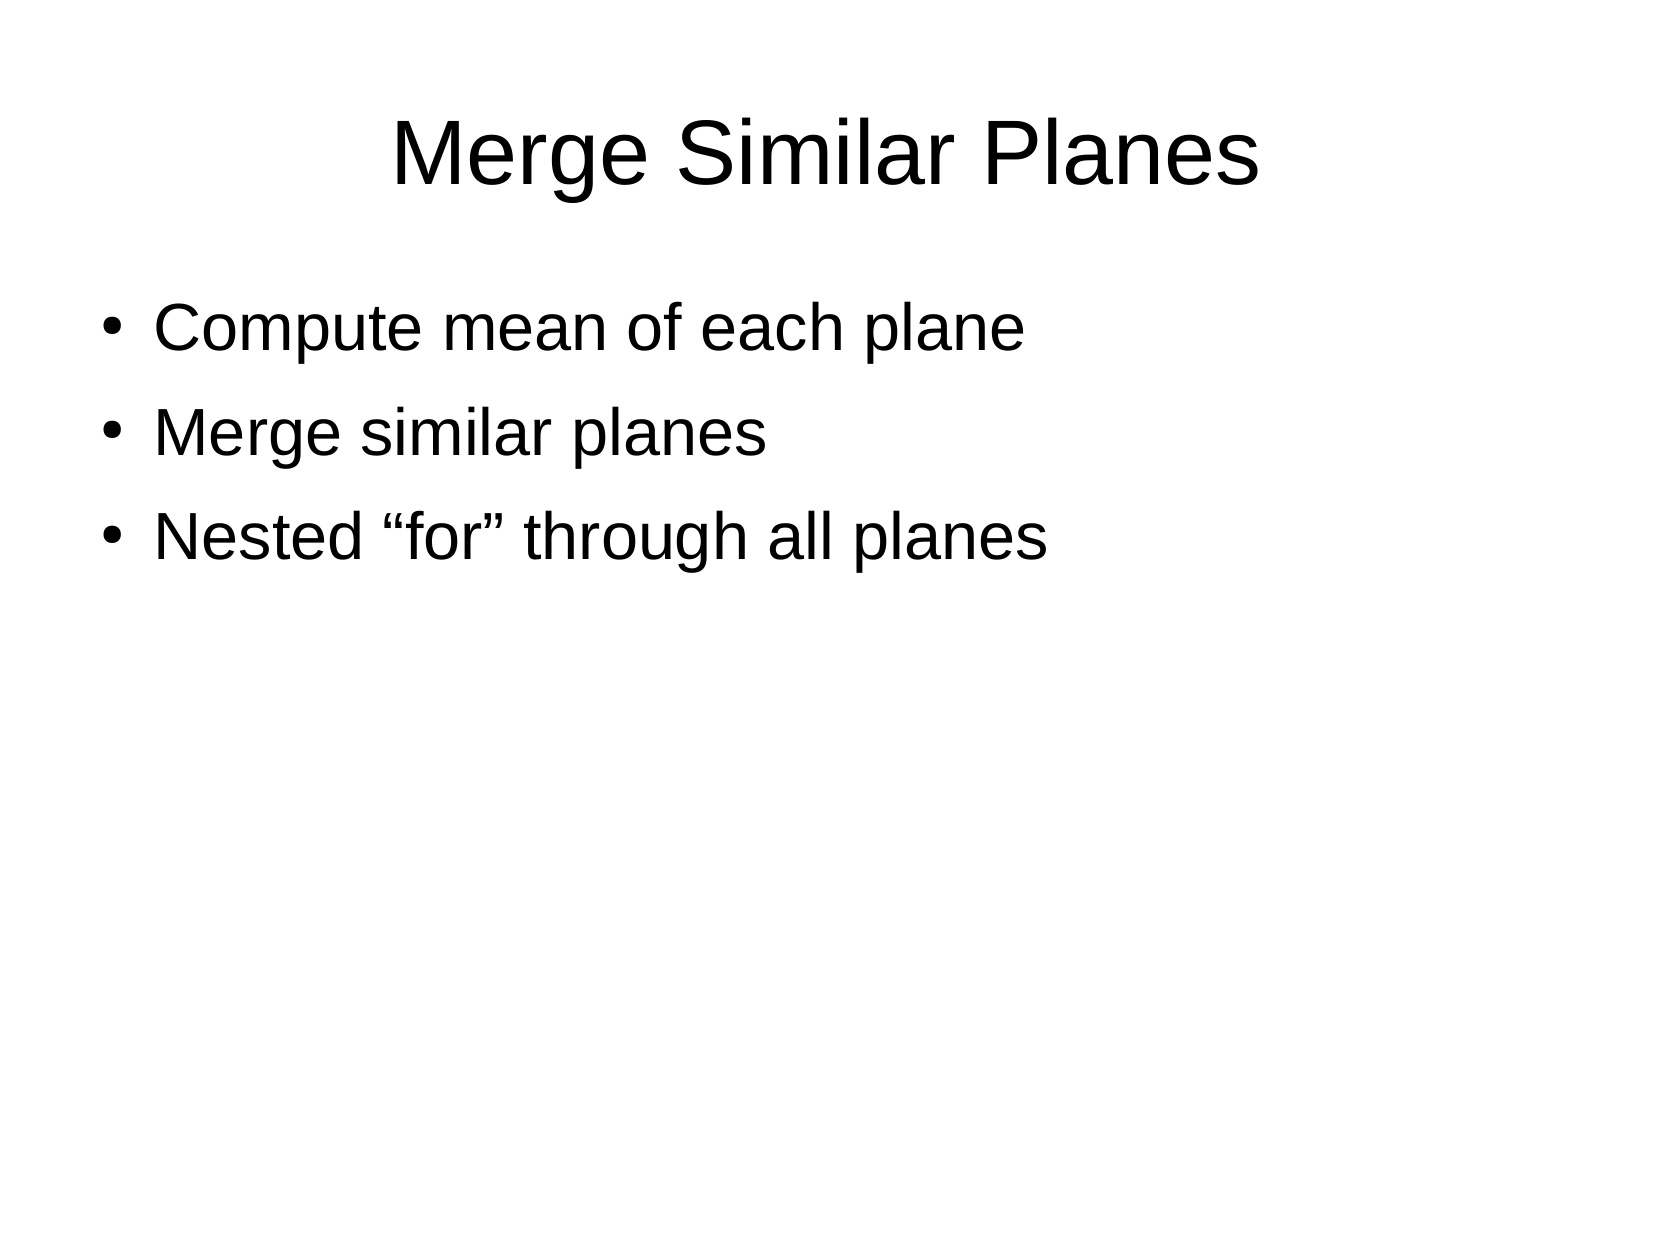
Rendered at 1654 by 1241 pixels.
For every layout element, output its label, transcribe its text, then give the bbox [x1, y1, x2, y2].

title Merge Similar Planes [82, 49, 1571, 257]
list Compute mean of each plane Merge similar planes Nested “for” through all planes [82, 290, 1571, 1010]
